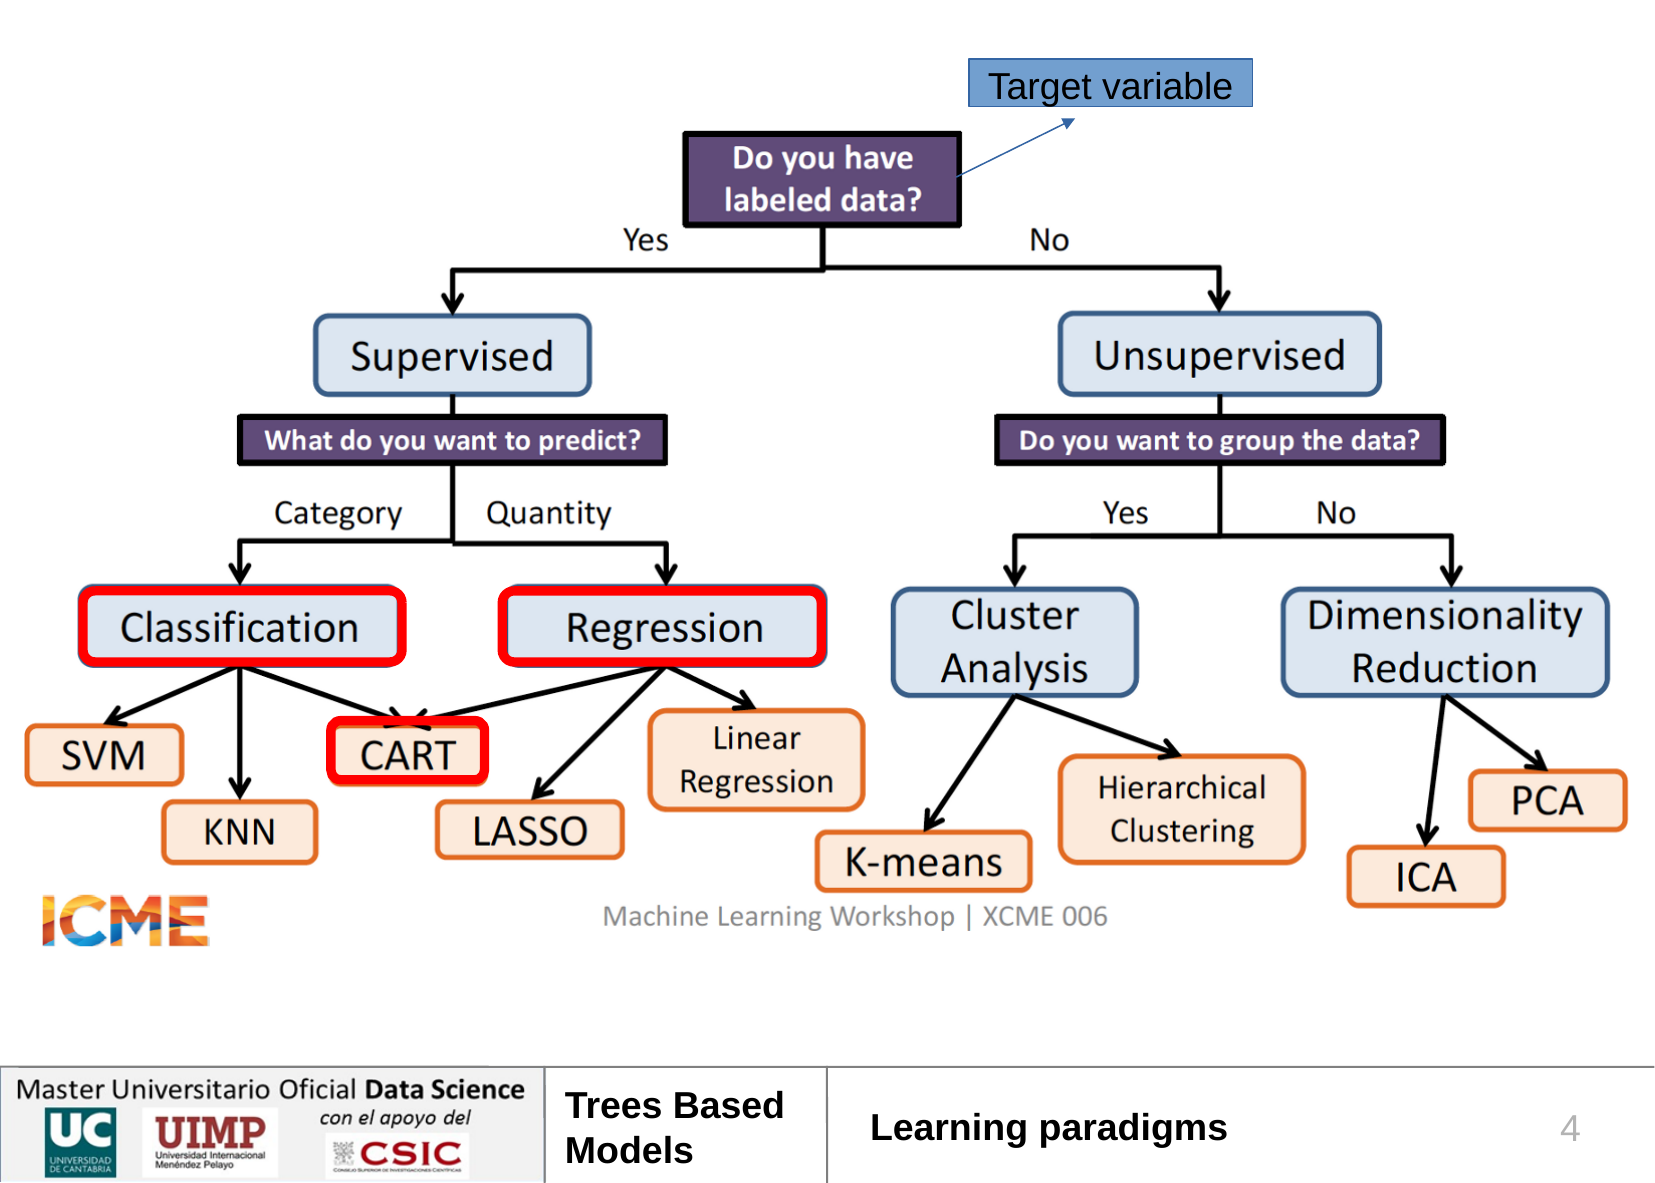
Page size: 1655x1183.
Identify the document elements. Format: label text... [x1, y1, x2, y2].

picture [24, 128, 1631, 958]
text_box <number> [1473, 1095, 1596, 1159]
text_box Learning paradigms [855, 1095, 1456, 1147]
picture [0, 1068, 543, 1182]
text_box Target variable [968, 59, 1253, 107]
picture [546, 1068, 550, 1182]
